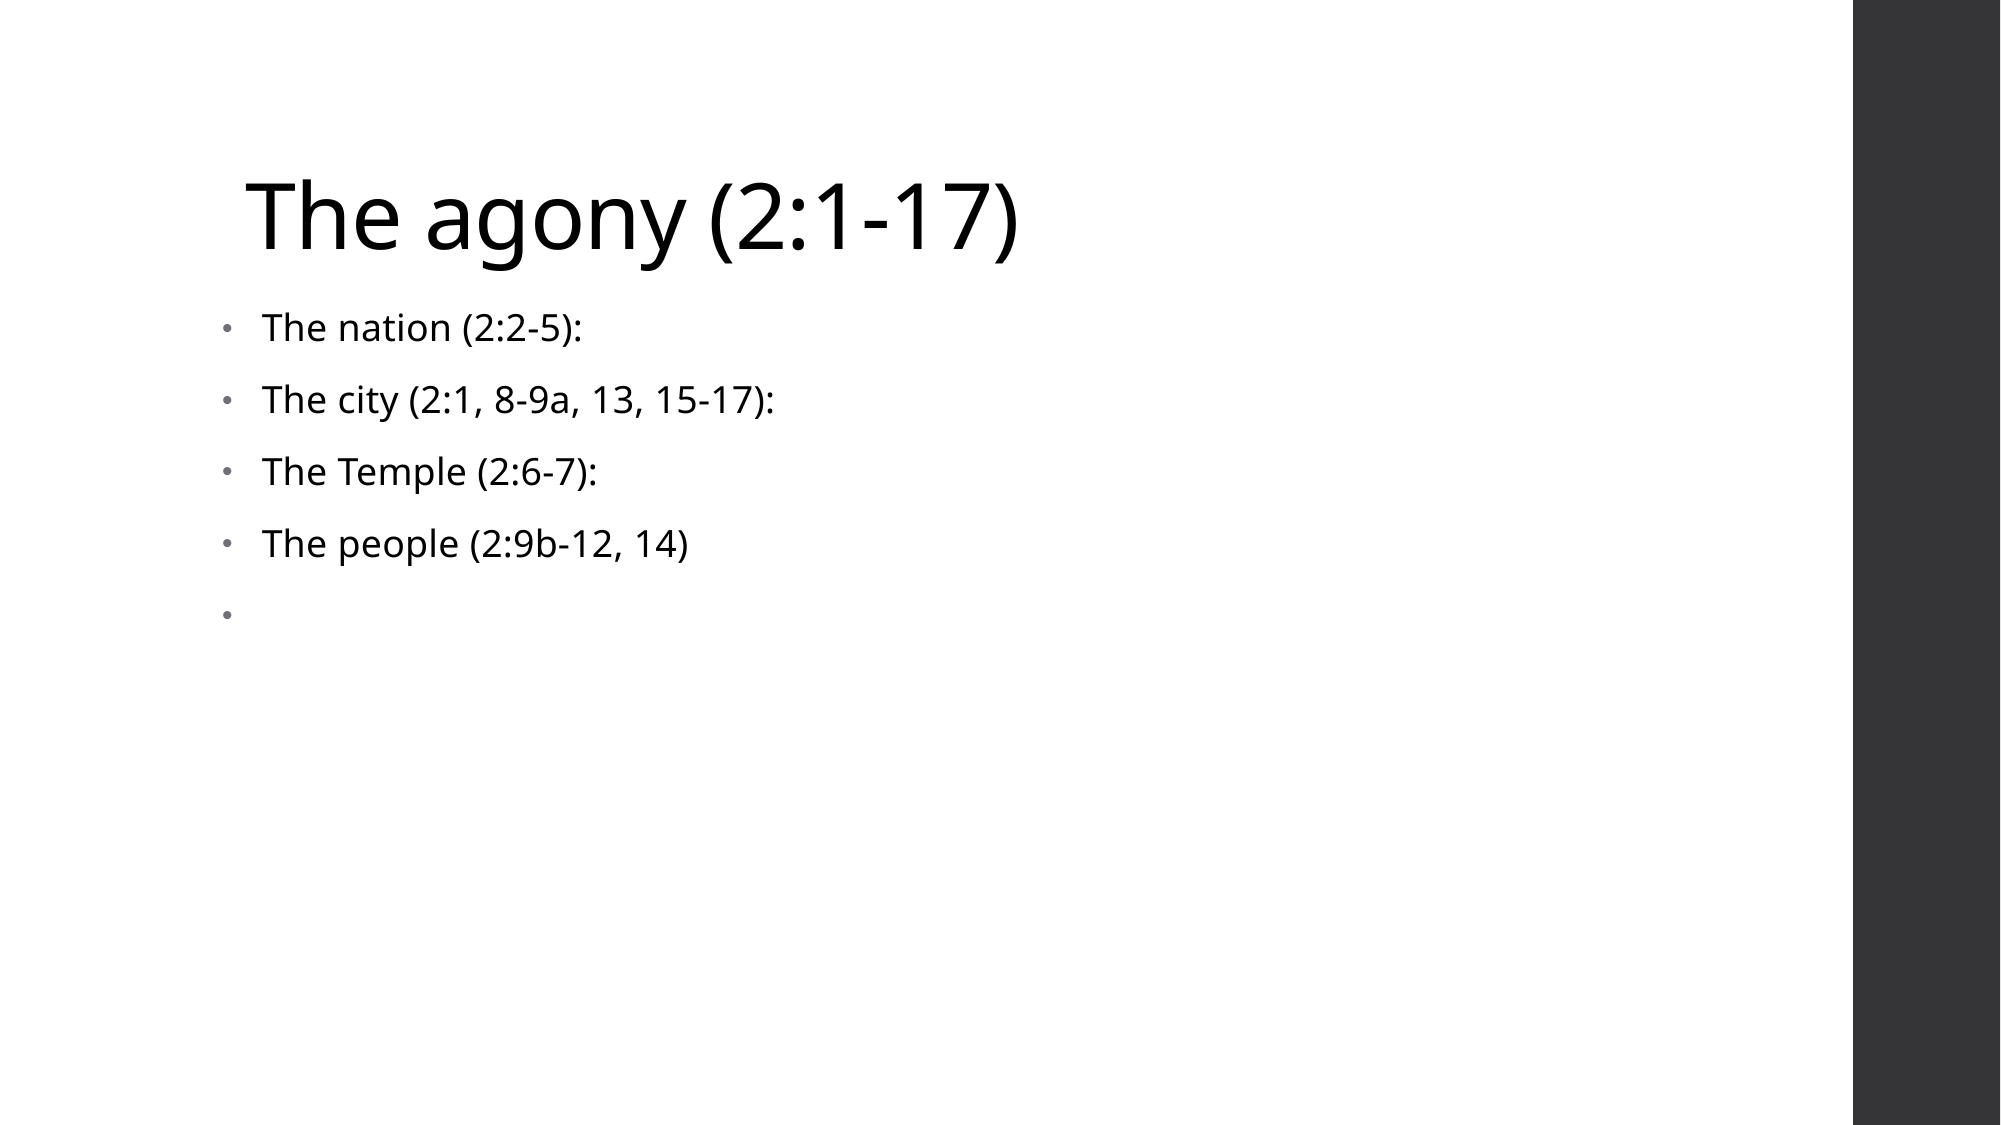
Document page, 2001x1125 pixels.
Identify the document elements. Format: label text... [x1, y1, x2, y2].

title The agony (2:1-17) [206, 60, 1797, 278]
list The nation (2:2-5): The city (2:1, 8-9a, 13, 15-17): The Temple (2:6-7): The people (2:9b-12, 14) [206, 299, 1617, 1014]
